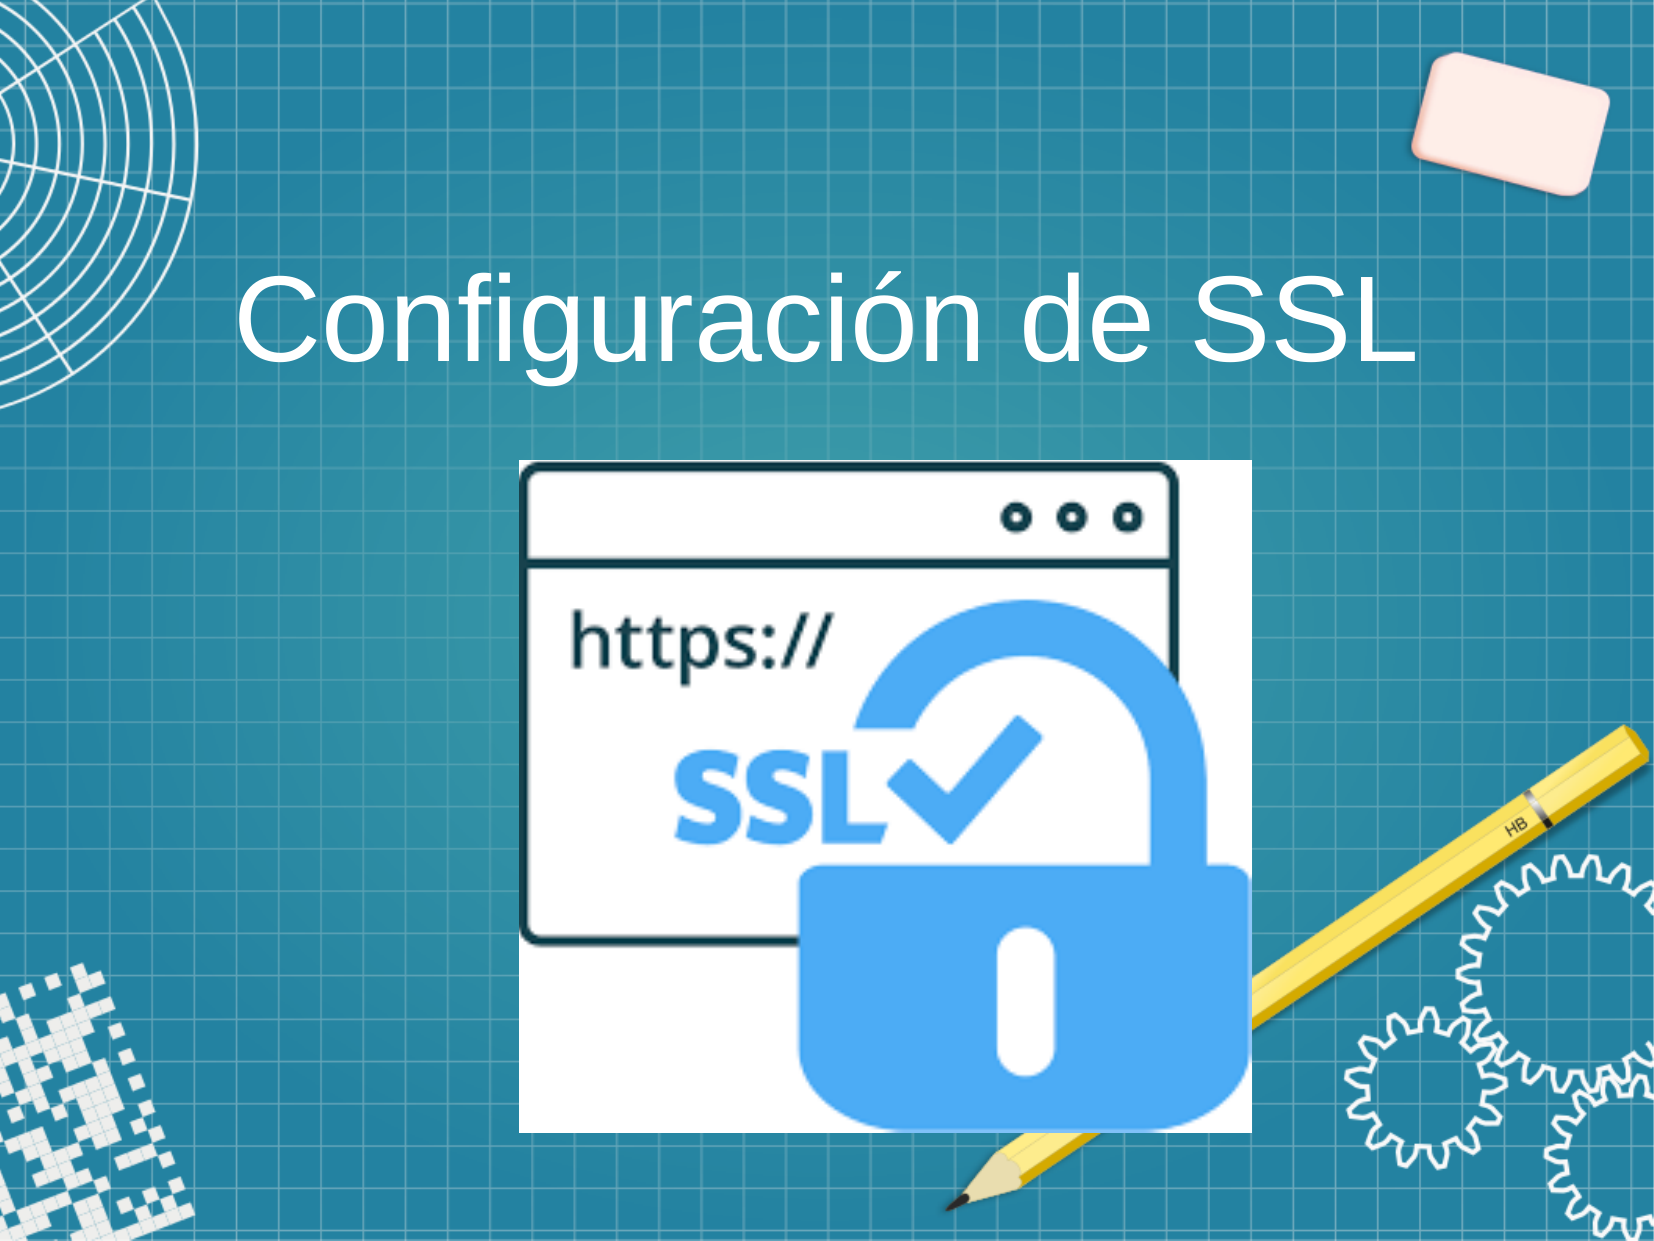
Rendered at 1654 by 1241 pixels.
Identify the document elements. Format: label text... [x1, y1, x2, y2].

title Configuración de SSL [82, 177, 1571, 461]
picture [0, 0, 1654, 1241]
